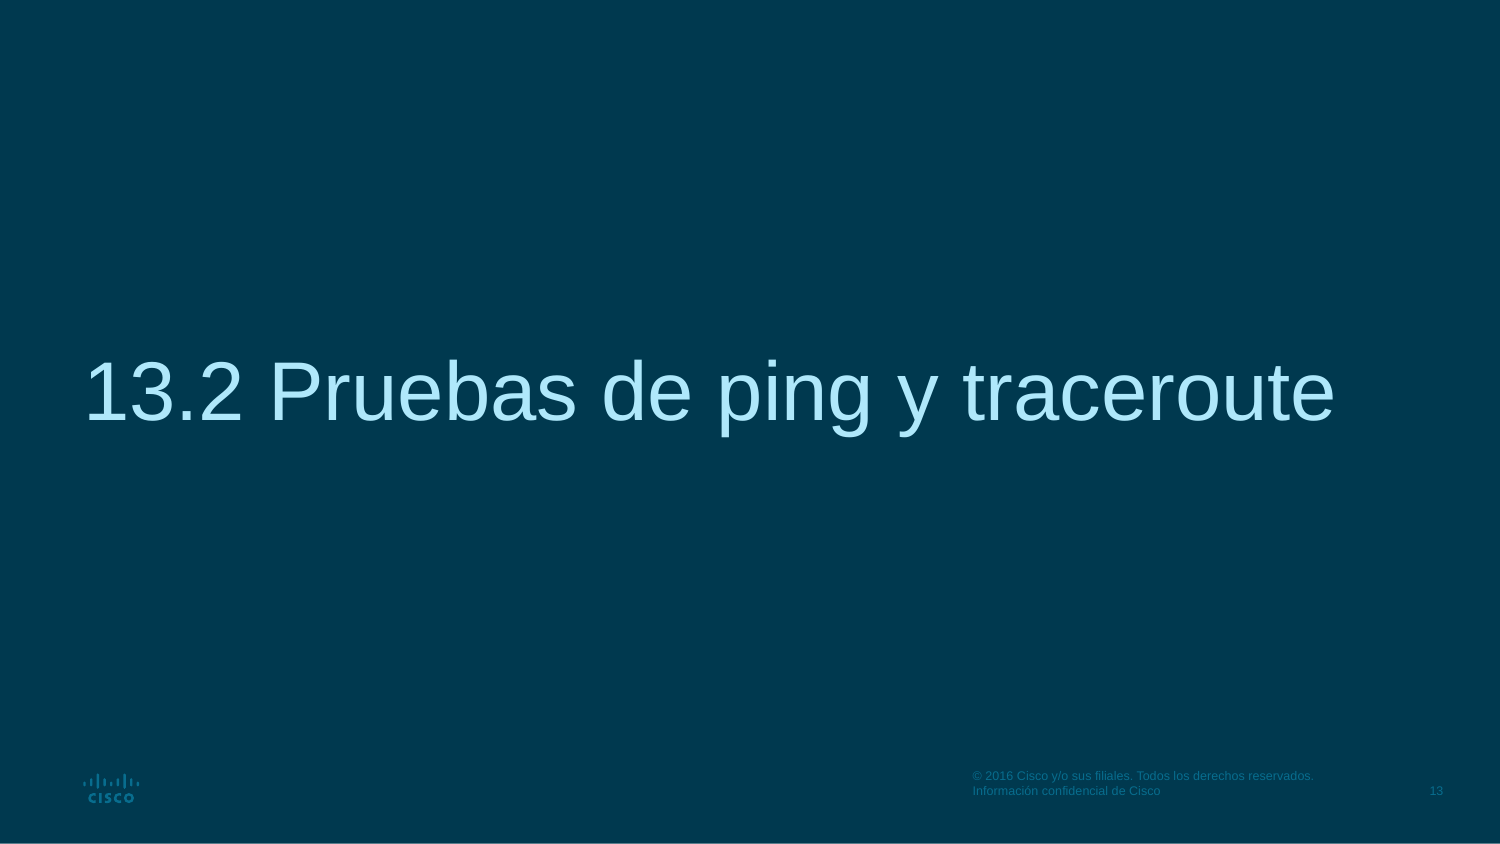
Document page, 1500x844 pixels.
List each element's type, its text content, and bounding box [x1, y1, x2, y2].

title 13.2 Pruebas de ping y traceroute [68, 293, 1419, 446]
